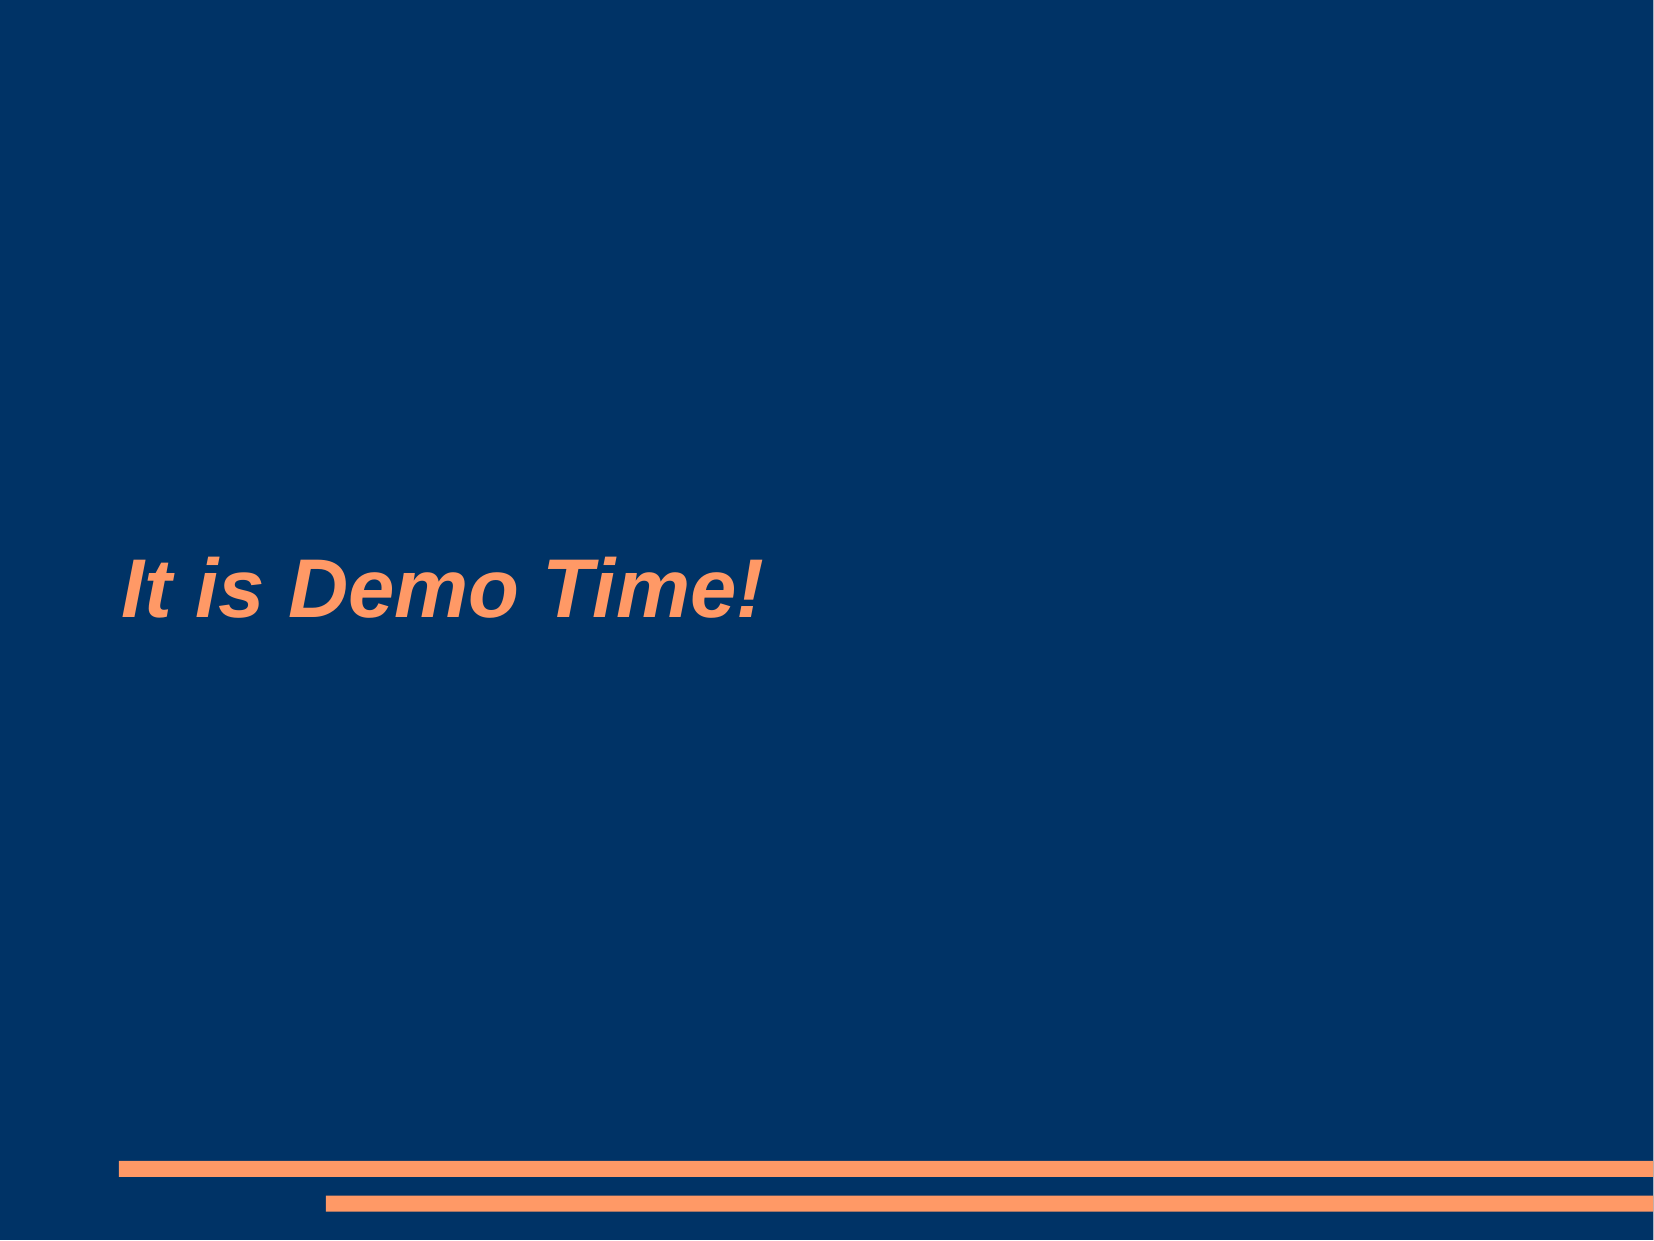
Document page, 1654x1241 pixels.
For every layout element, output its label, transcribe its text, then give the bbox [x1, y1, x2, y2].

title It is Demo Time! [121, 46, 1534, 1132]
